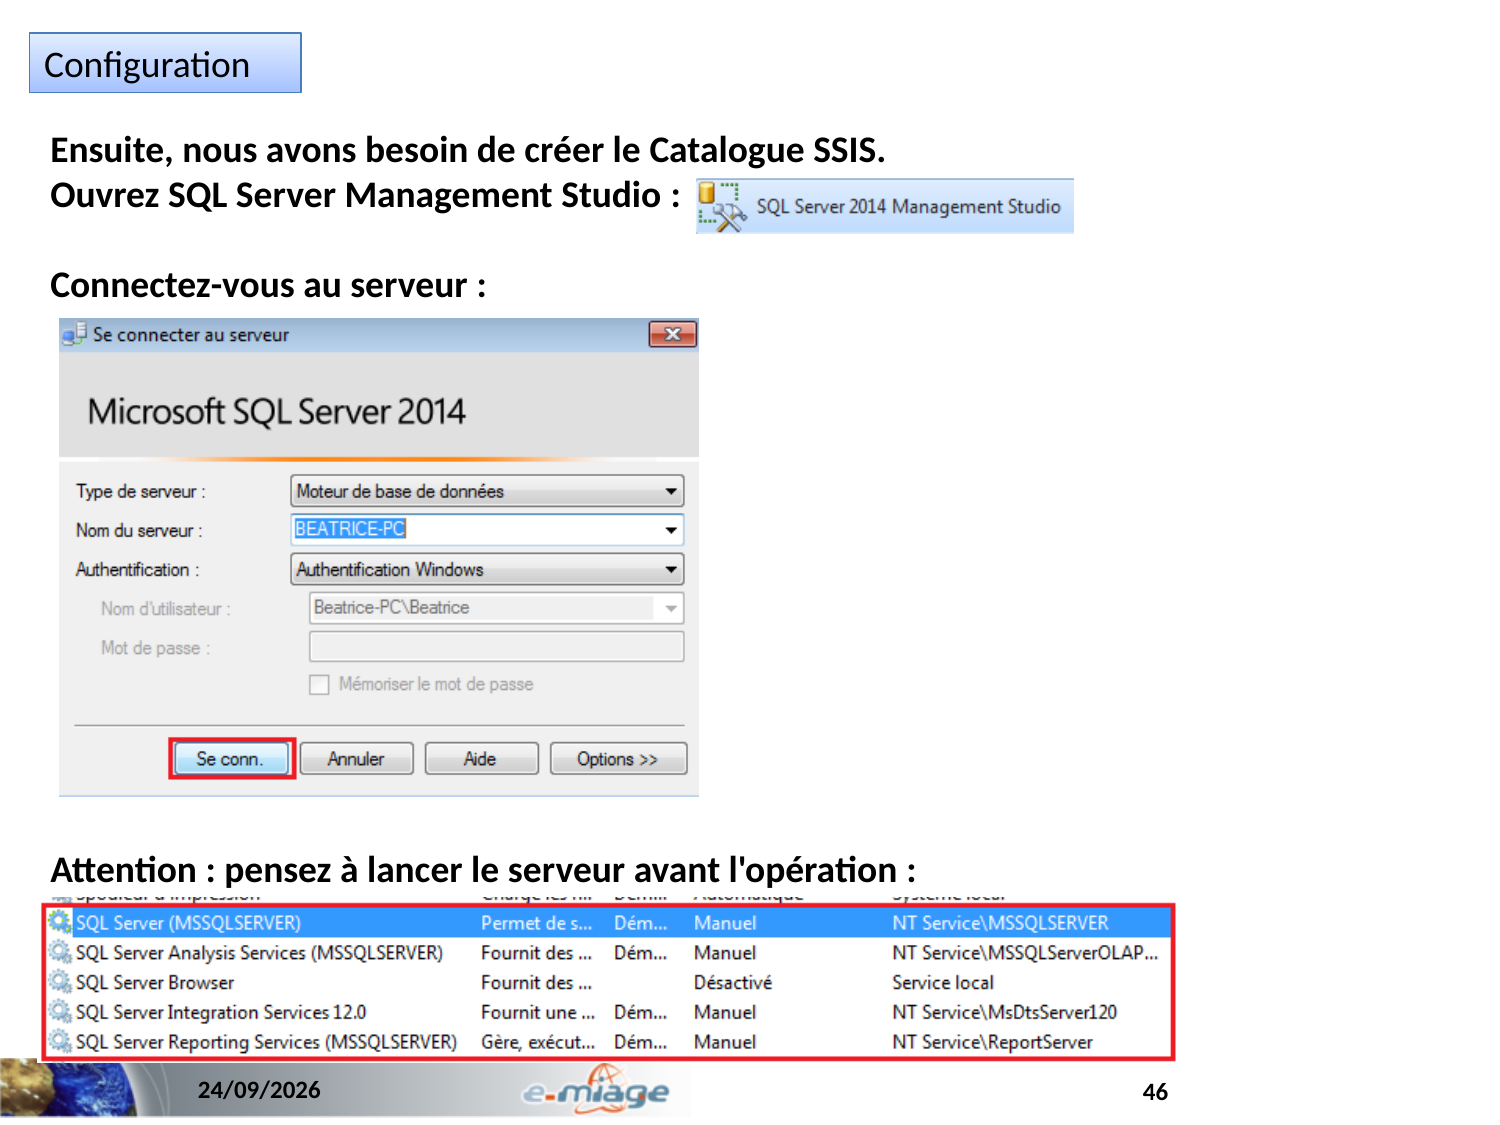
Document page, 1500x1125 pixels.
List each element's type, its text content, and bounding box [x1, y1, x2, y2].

text_box Configuration [29, 32, 302, 93]
picture [696, 177, 1074, 234]
picture [59, 318, 699, 798]
picture [0, 897, 1182, 1118]
text_box Ensuite, nous avons besoin de créer le Catalogue SSIS. Ouvrez SQL Server Management Studio : Connectez-vous au serveur : Attention : pensez à lancer le serveur avant l'opération : [35, 118, 1471, 988]
